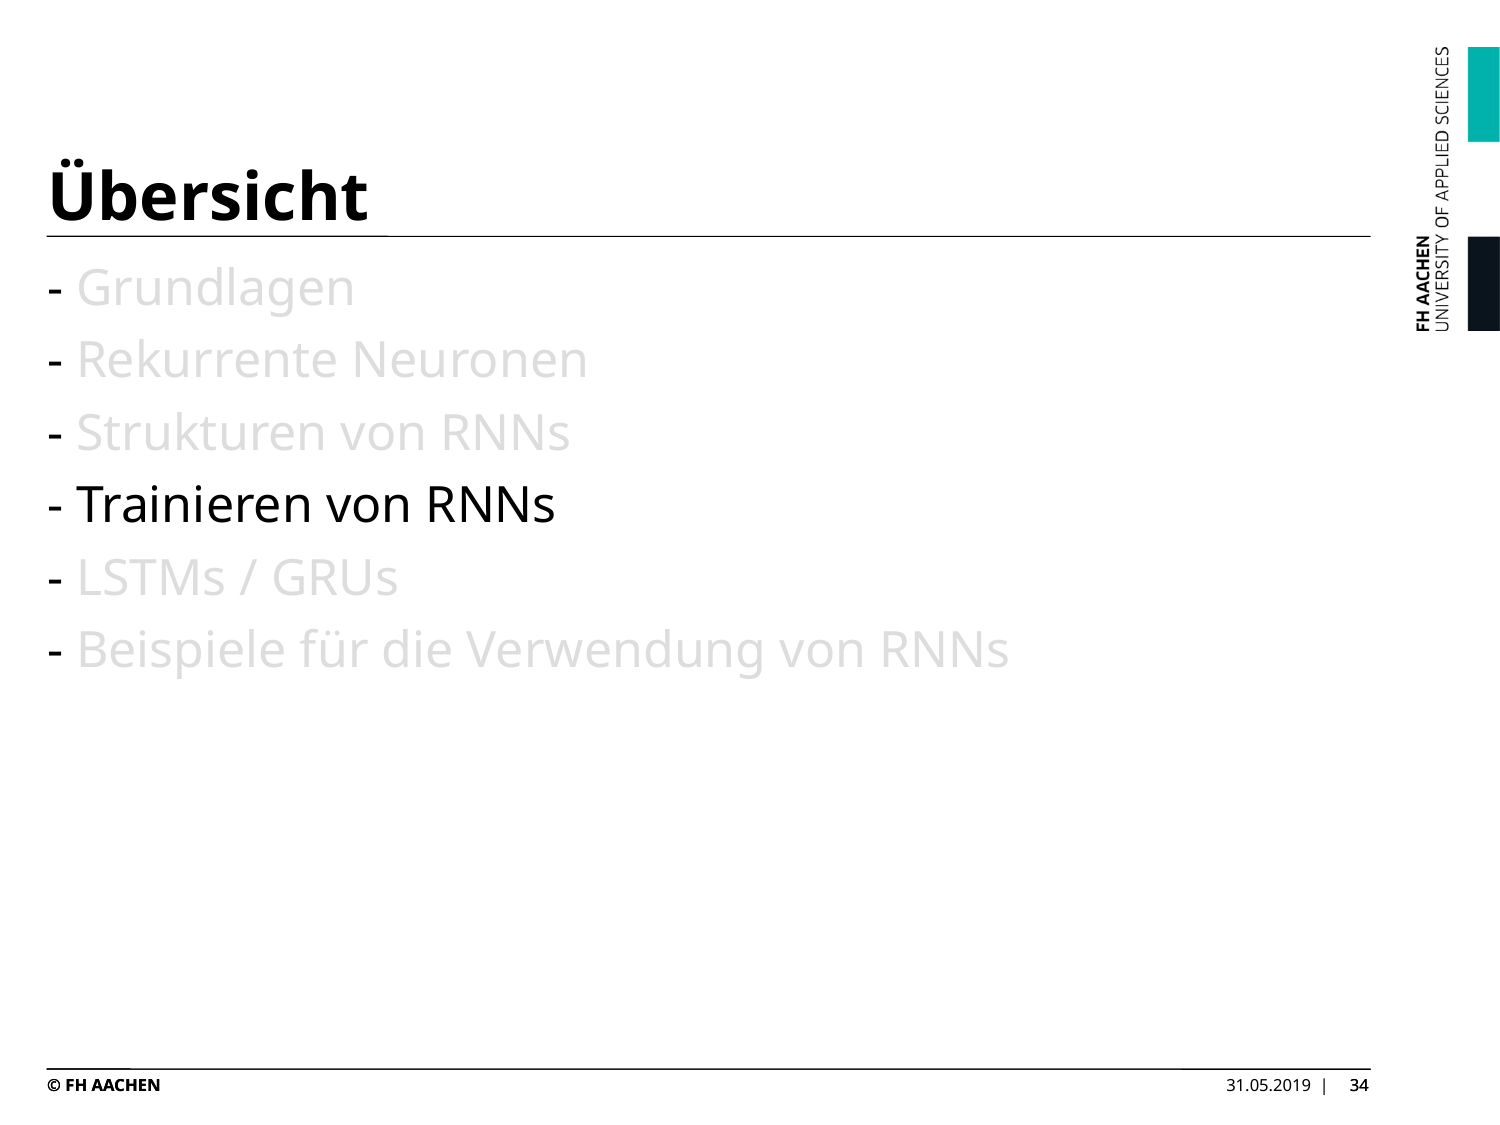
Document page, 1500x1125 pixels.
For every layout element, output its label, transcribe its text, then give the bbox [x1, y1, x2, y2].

text_box © FH AACHEN [47, 1074, 988, 1095]
title Übersicht [47, 153, 1371, 237]
list - Grundlagen - Rekurrente Neuronen - Strukturen von RNNs - Trainieren von RNNs - LSTMs / GRUs - Beispiele für die Verwendung von RNNs [47, 255, 1371, 1047]
text_box <Foliennummer> [1319, 1074, 1369, 1095]
picture [1404, 47, 1500, 331]
